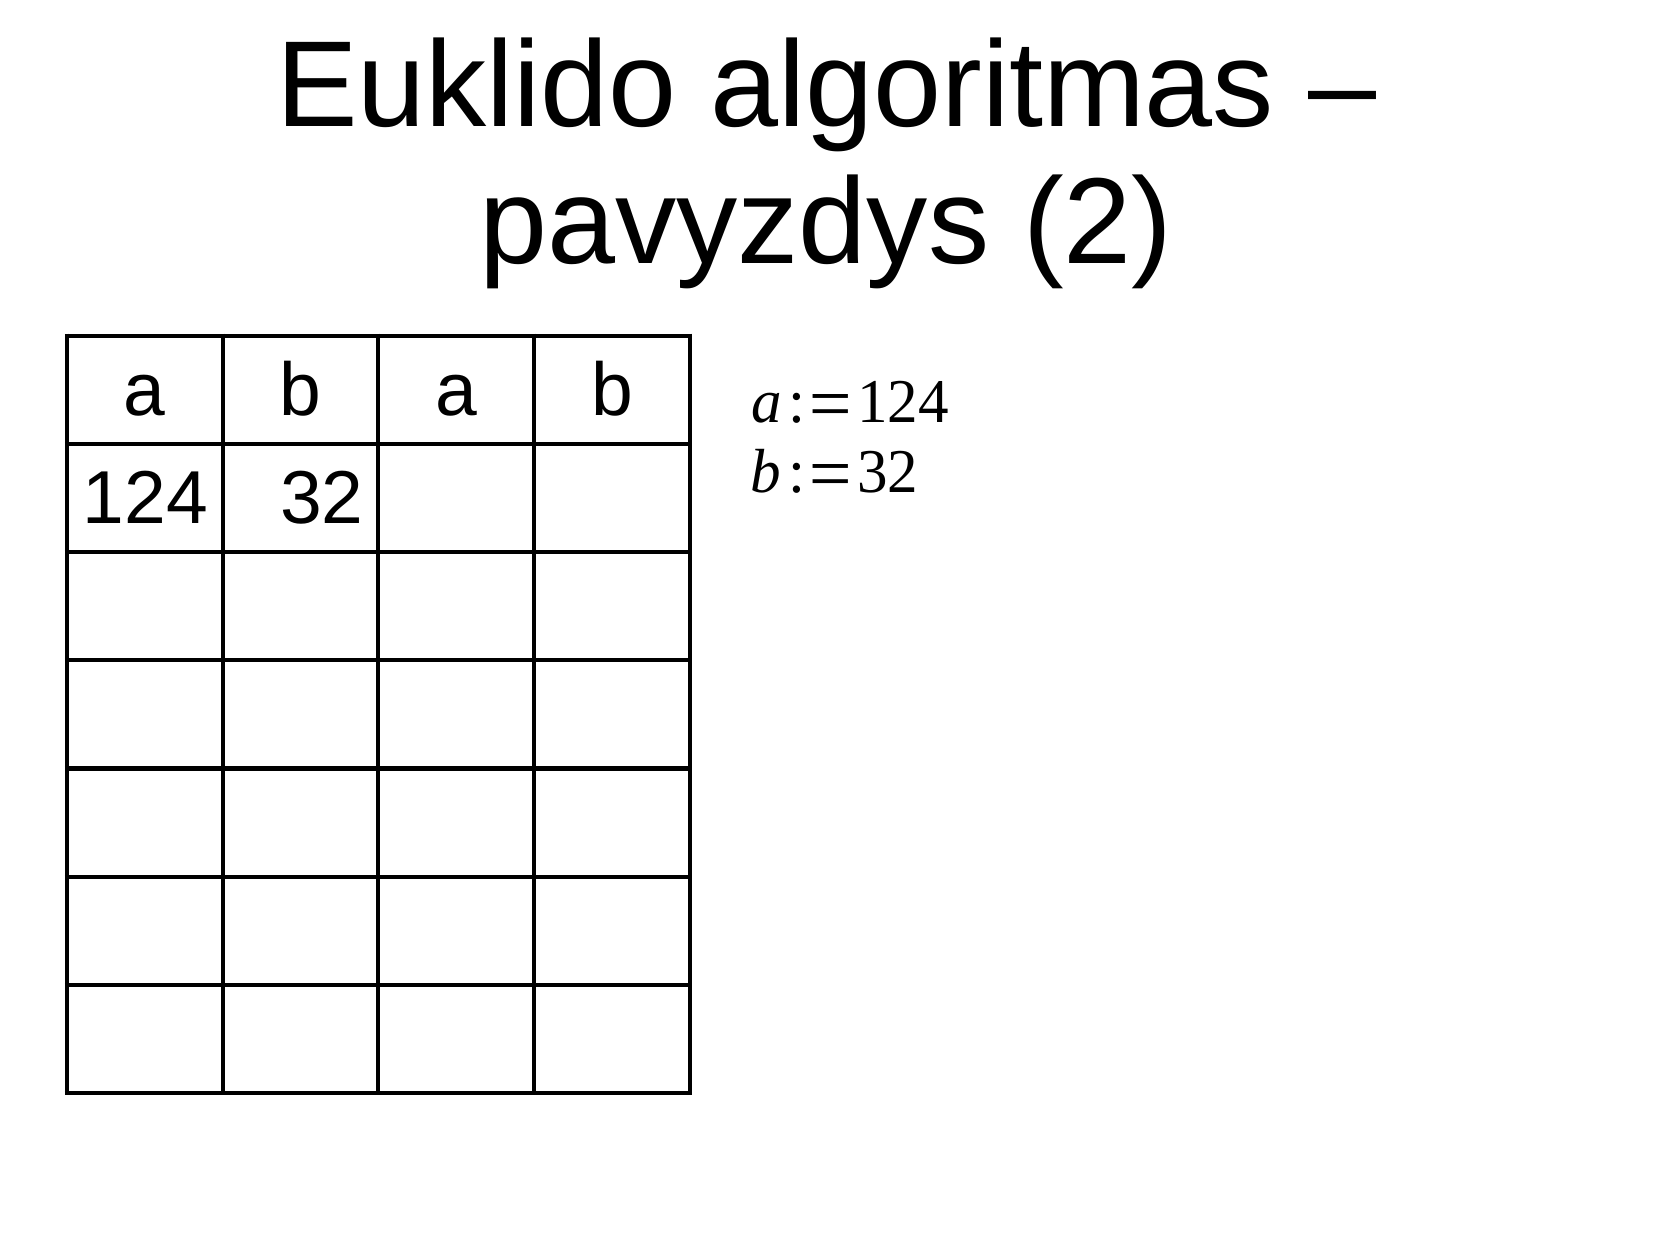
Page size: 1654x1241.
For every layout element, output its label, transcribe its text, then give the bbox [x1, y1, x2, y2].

table_cell [380, 771, 532, 875]
table_cell [536, 446, 688, 550]
table_header b [536, 338, 688, 442]
table_cell [536, 987, 688, 1091]
chart [744, 366, 957, 506]
table_header a [380, 338, 532, 442]
table_cell [380, 879, 532, 983]
table_cell [536, 554, 688, 658]
table_header a [69, 338, 221, 442]
table_cell [225, 879, 376, 983]
table_cell [225, 987, 376, 1091]
table_cell 32 [225, 446, 376, 550]
table_cell [225, 771, 376, 875]
table_cell [380, 446, 532, 550]
table_cell [69, 554, 221, 658]
table_header b [225, 338, 376, 442]
table_cell [69, 879, 221, 983]
table_cell [225, 554, 376, 658]
table_cell [380, 662, 532, 766]
title Euklido algoritmas – pavyzdys (2) [82, 16, 1571, 290]
table_cell [69, 987, 221, 1091]
table_cell [225, 662, 376, 766]
table_cell 124 [69, 446, 221, 550]
table_cell [69, 662, 221, 766]
table_cell [380, 987, 532, 1091]
table_cell [380, 554, 532, 658]
table_cell [536, 879, 688, 983]
table_cell [536, 662, 688, 766]
table_cell [536, 771, 688, 875]
table_cell [69, 771, 221, 875]
